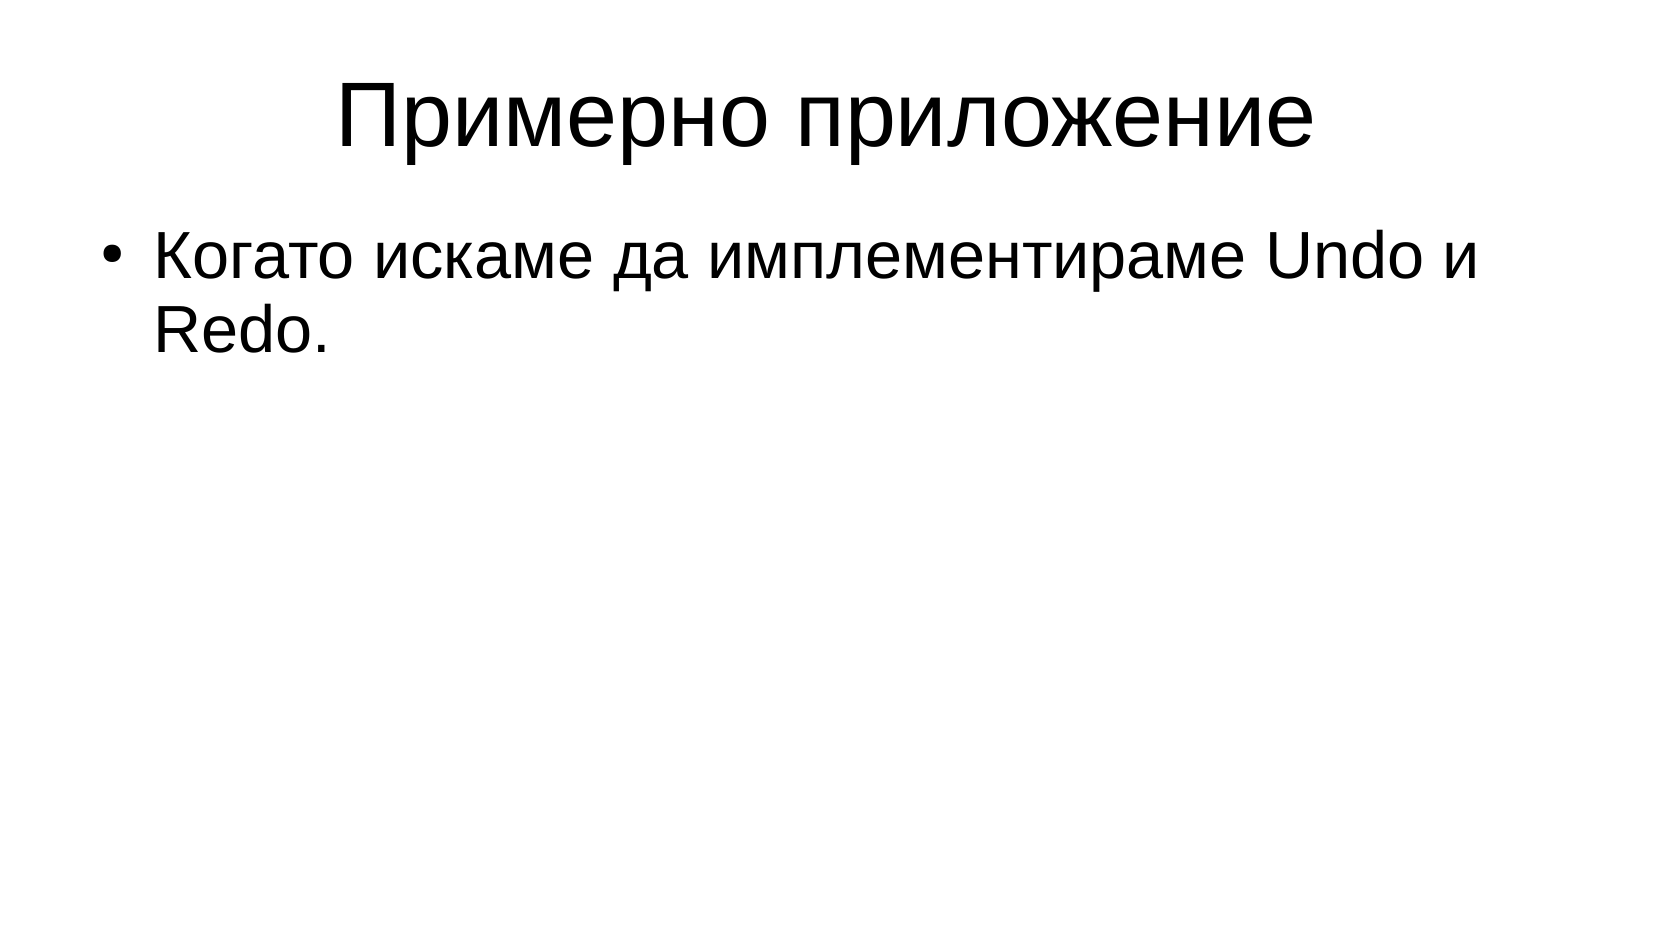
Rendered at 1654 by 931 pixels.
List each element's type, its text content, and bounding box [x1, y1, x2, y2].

title Примерно приложение [82, 37, 1571, 193]
list Когато искаме да имплементираме Undo и Redo. [82, 217, 1571, 758]
